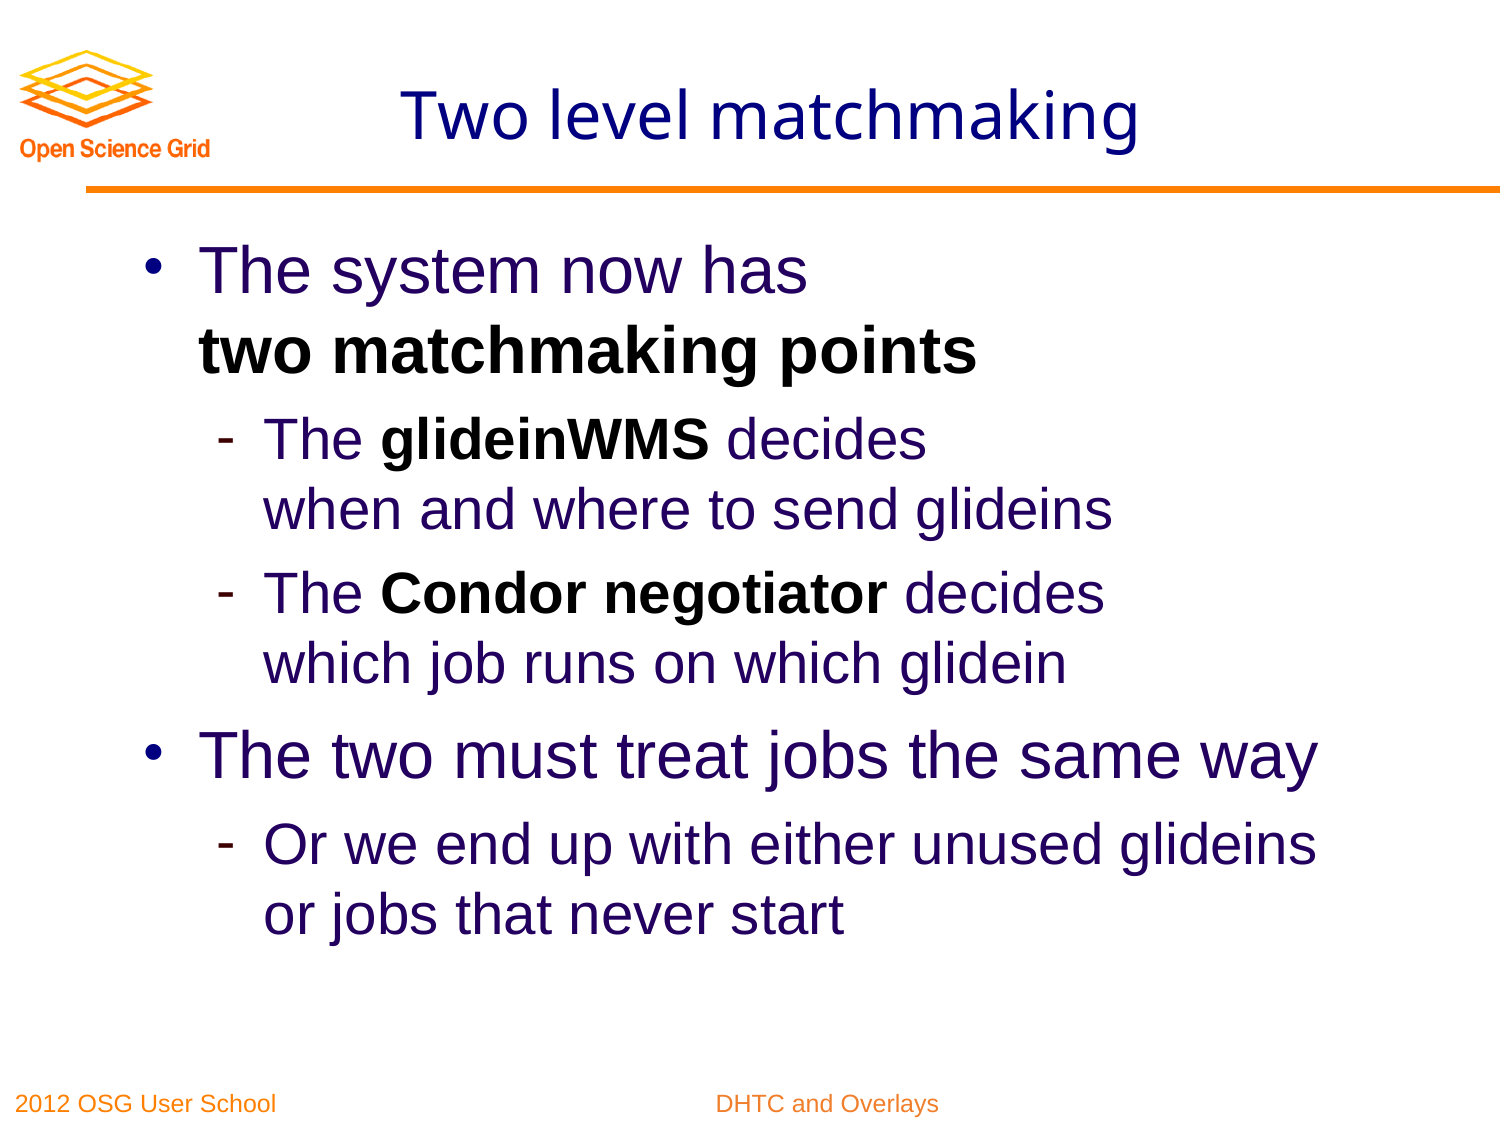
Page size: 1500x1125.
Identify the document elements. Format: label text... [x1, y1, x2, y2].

title Two level matchmaking [201, 18, 1342, 207]
list The system now has two matchmaking points The glideinWMS decides when and where to send glideins The Condor negotiator decides which job runs on which glidein The two must treat jobs the same way Or we end up with either unused glideins or jobs that never start [127, 218, 1403, 962]
picture [0, 27, 201, 179]
